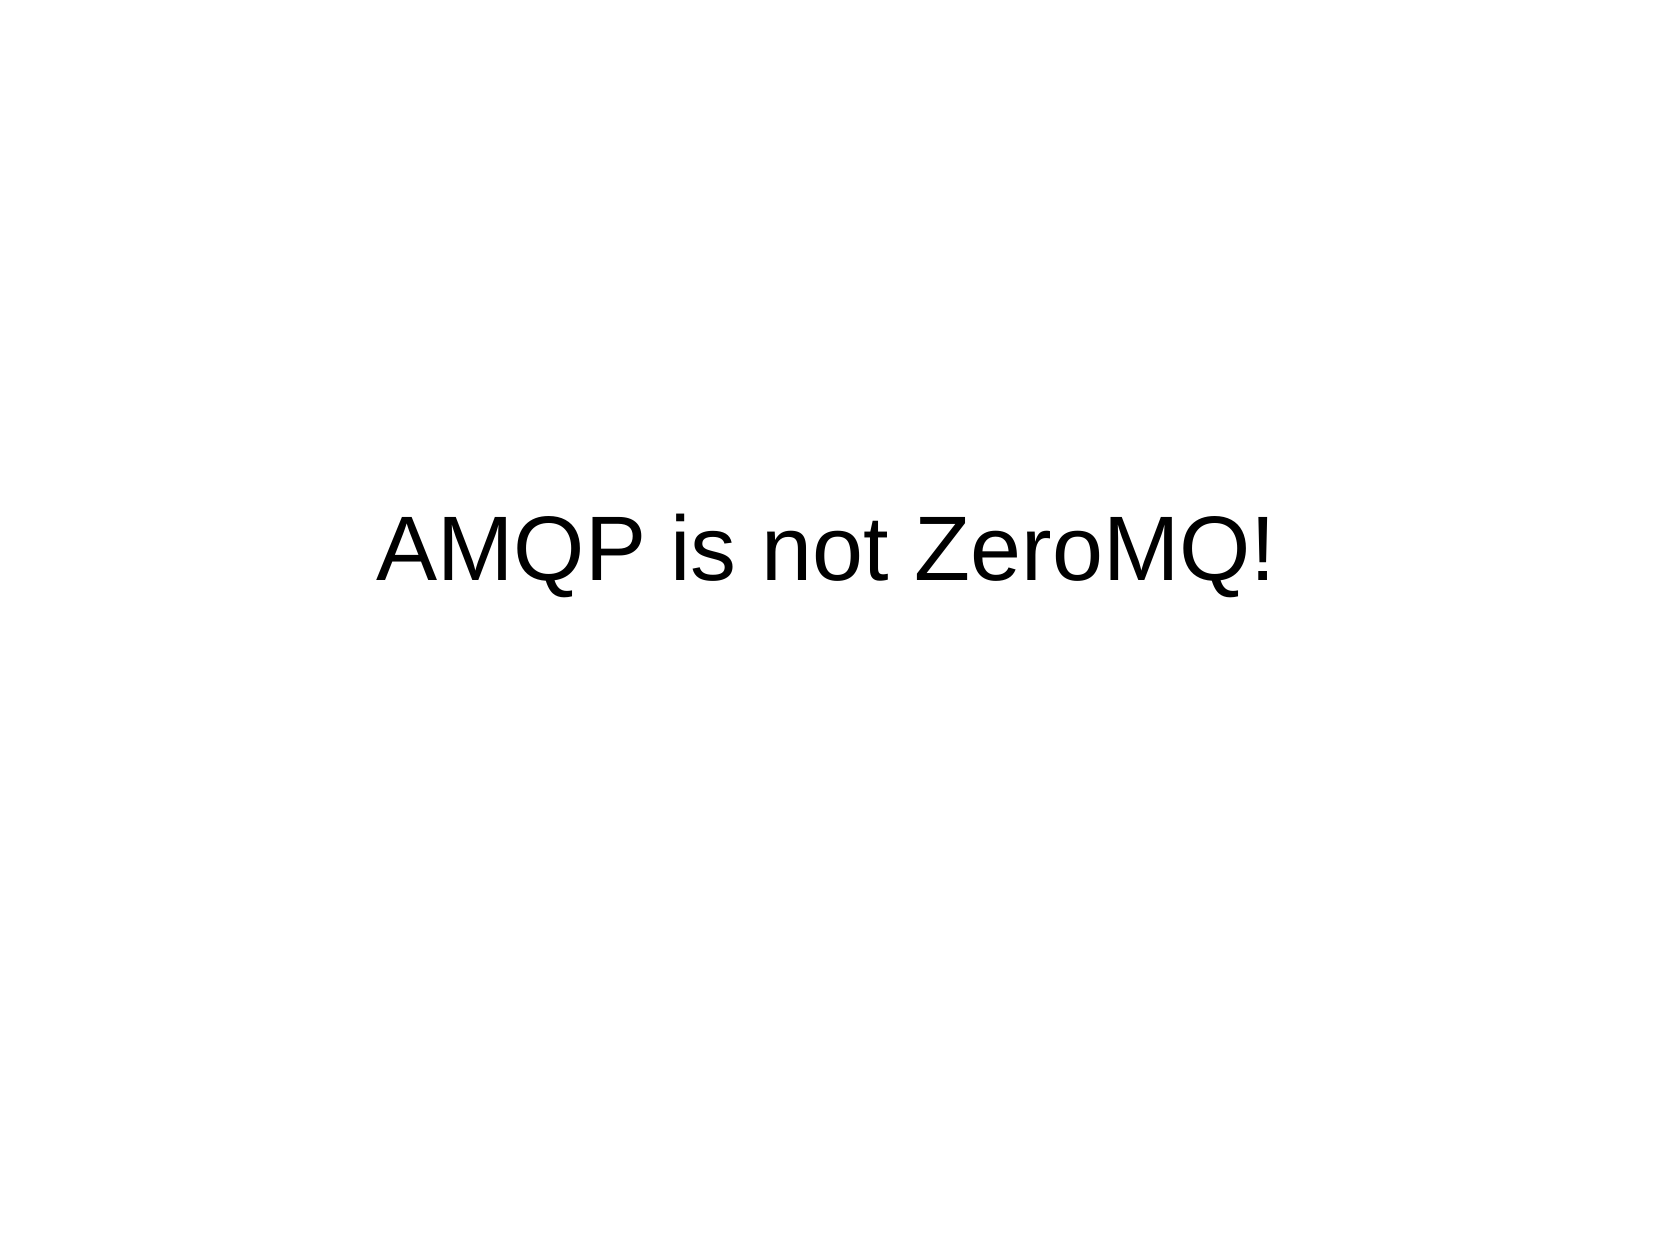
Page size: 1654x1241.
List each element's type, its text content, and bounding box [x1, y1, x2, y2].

title AMQP is not ZeroMQ! [82, 445, 1571, 653]
